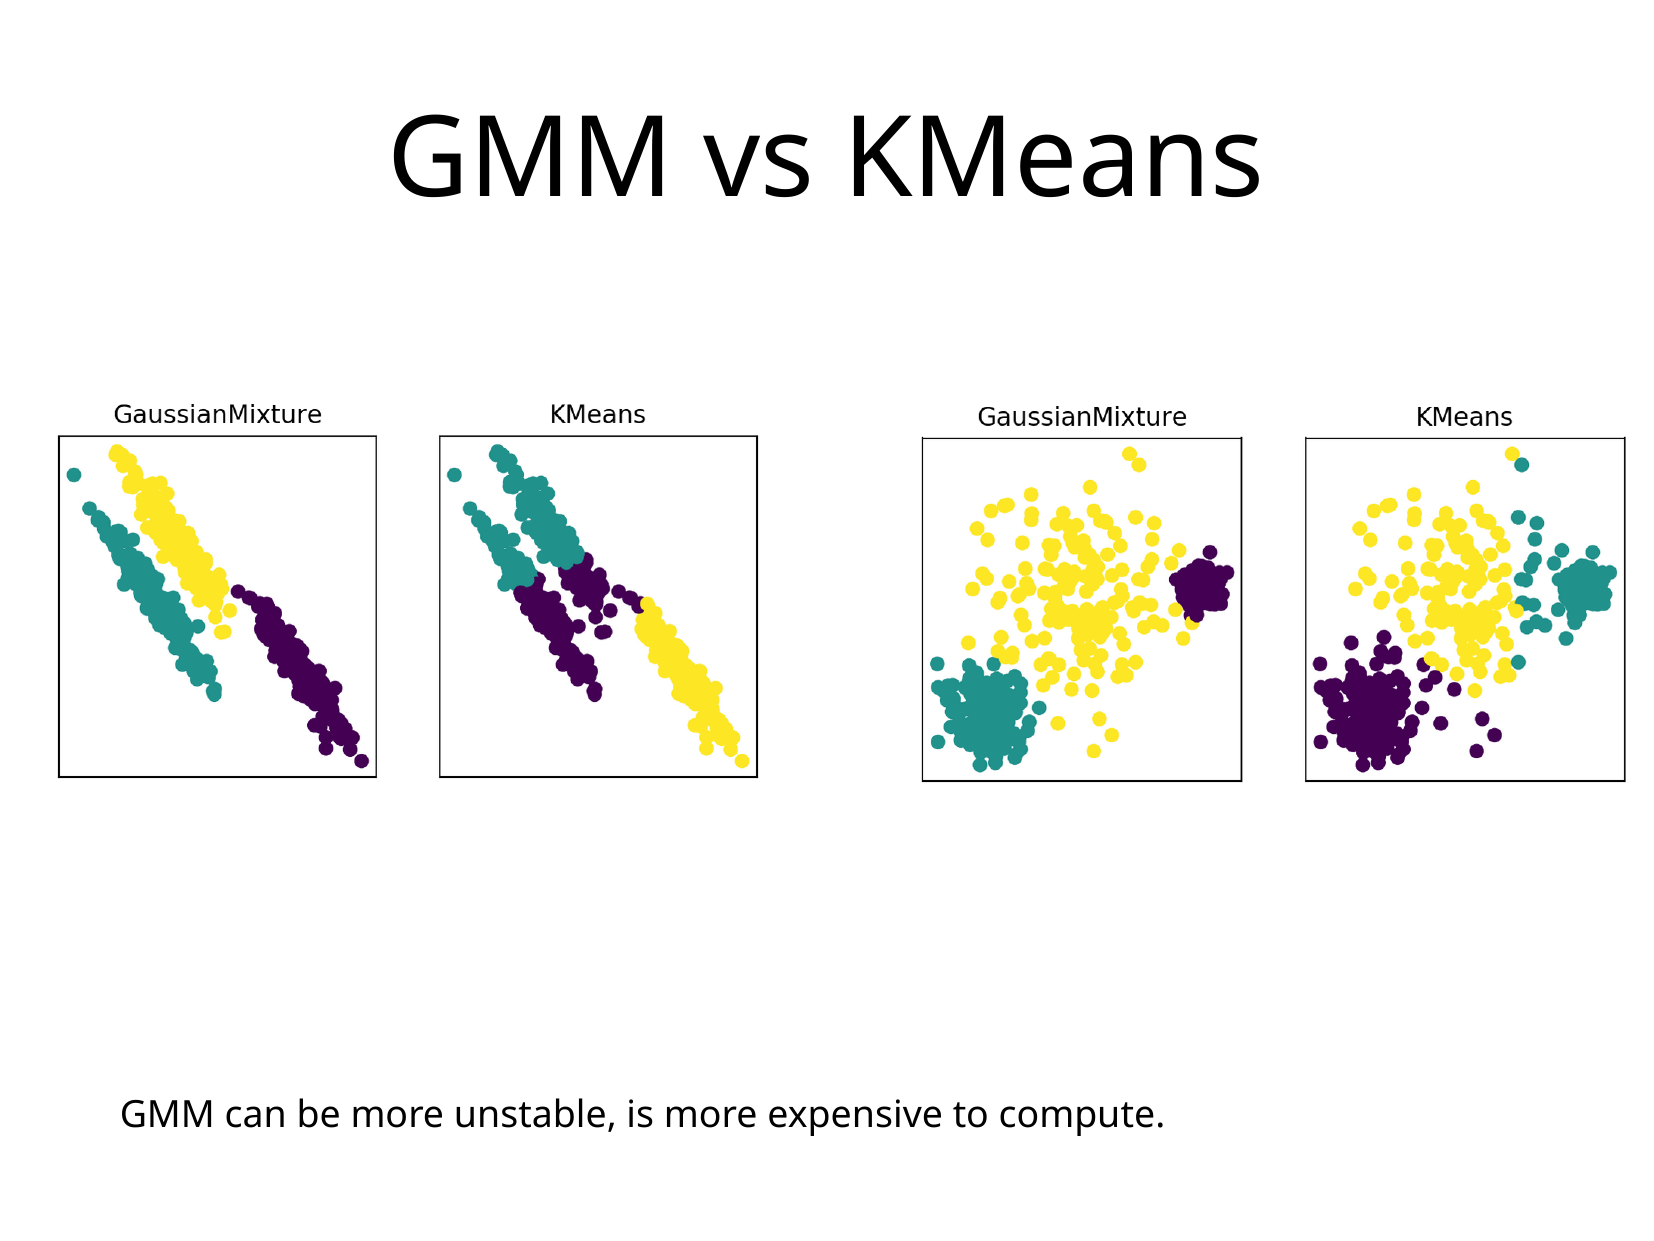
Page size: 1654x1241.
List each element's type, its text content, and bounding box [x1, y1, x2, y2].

picture [45, 389, 771, 791]
title GMM vs KMeans [82, 49, 1571, 257]
text_box GMM can be more unstable, is more expensive to compute. [105, 1080, 1396, 1171]
picture [891, 389, 1654, 796]
